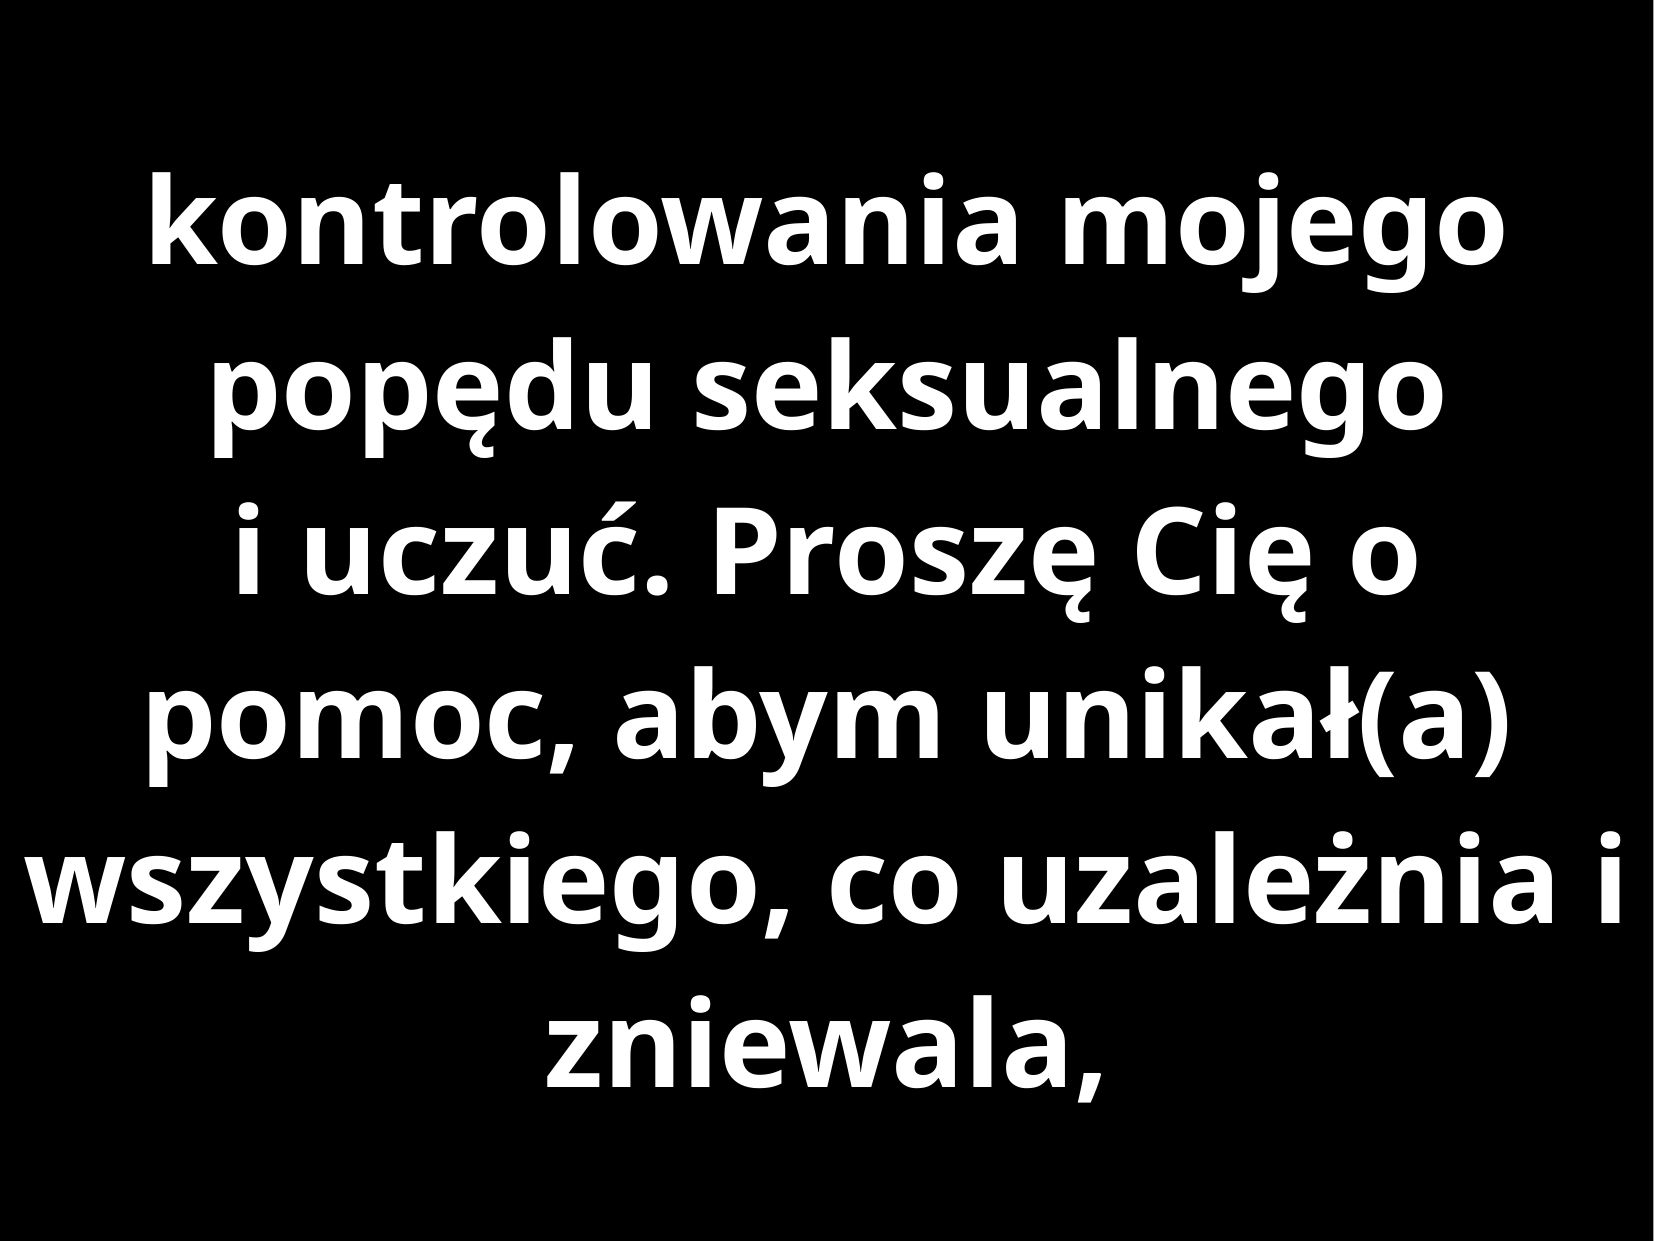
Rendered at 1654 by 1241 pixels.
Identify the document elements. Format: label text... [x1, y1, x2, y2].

title kontrolowania mojego popędu seksualnego i uczuć. Proszę Cię o pomoc, abym unikał(a) wszystkiego, co uzależnia i zniewala, [0, 0, 1654, 1241]
